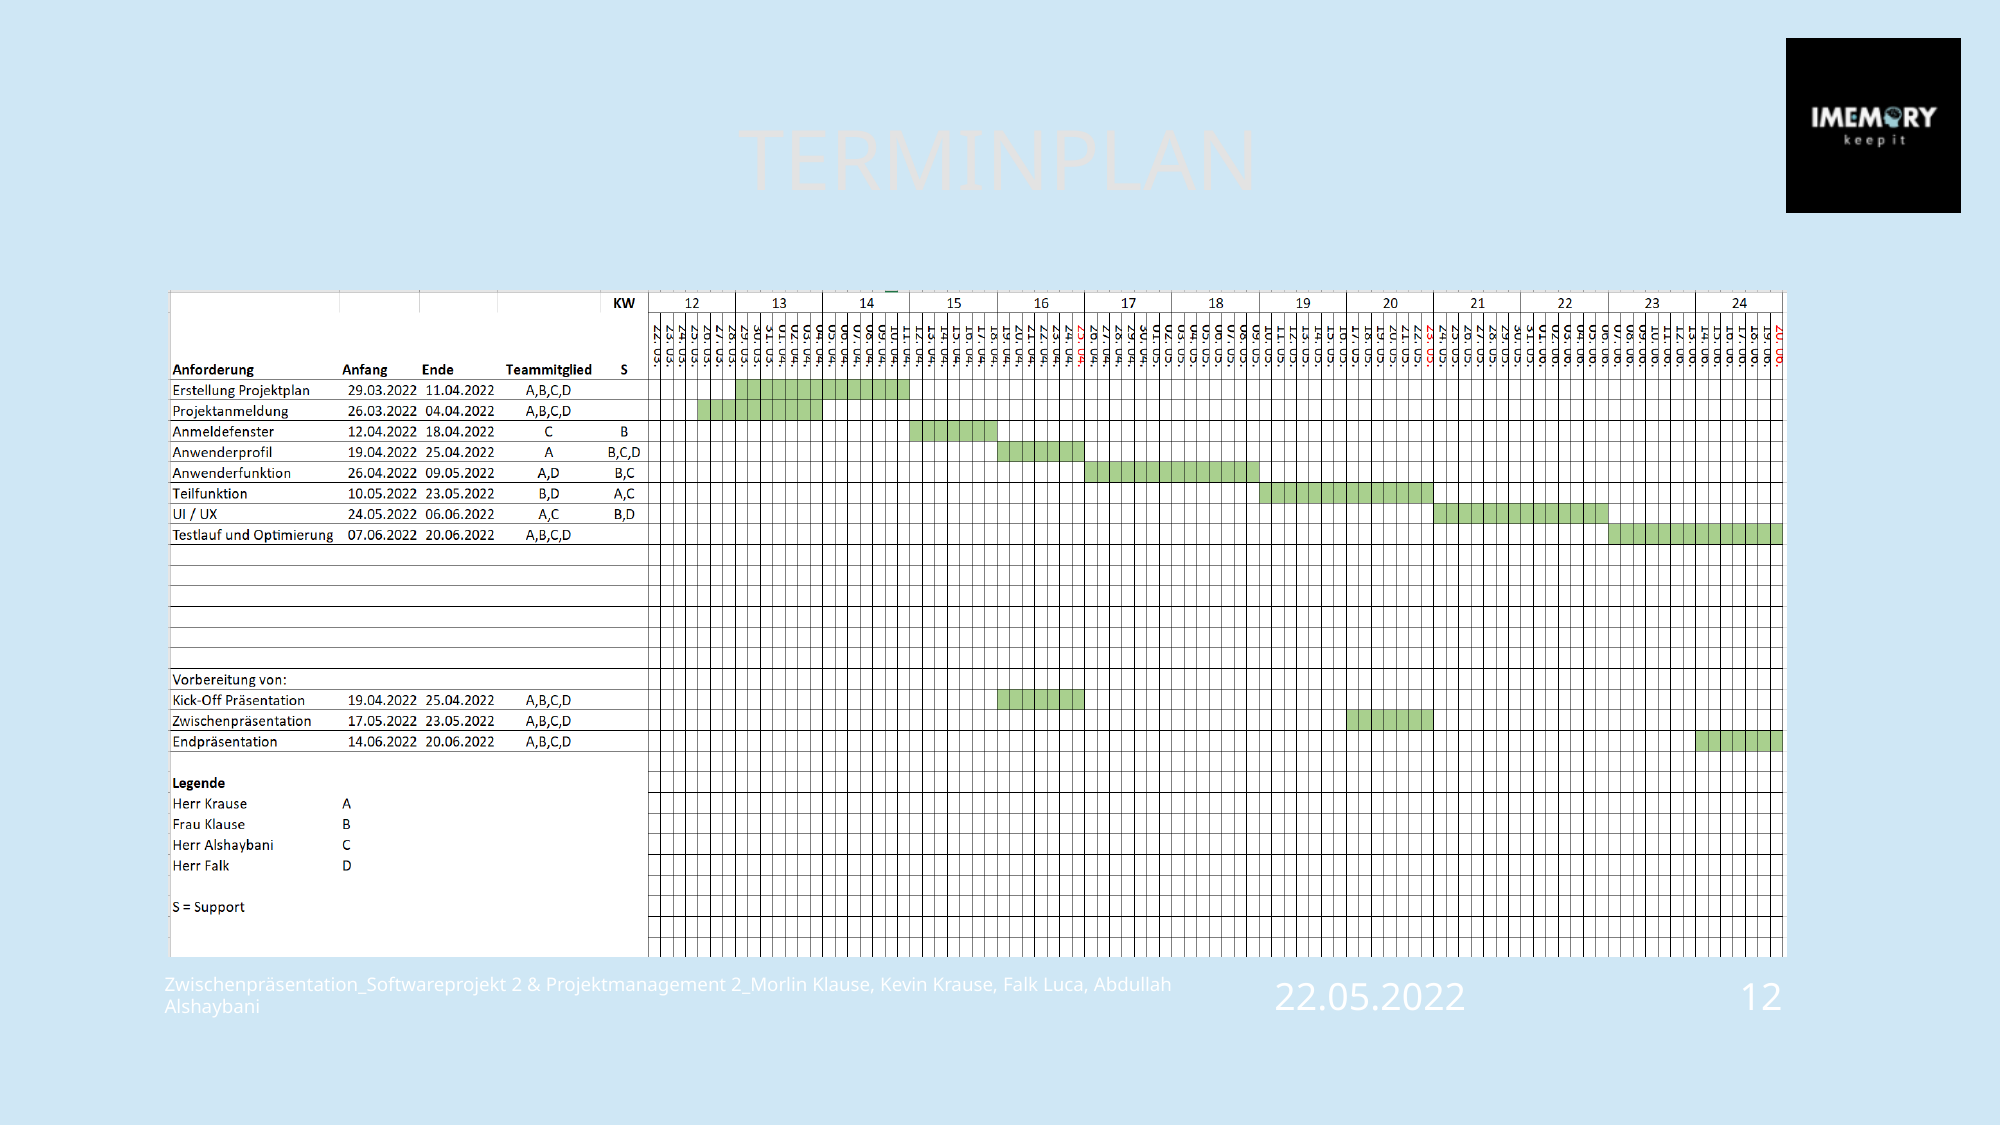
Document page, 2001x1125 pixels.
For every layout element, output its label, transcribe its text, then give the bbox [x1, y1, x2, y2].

picture [1786, 38, 1961, 213]
slide_number <Nummer> [1724, 965, 1849, 1025]
picture [168, 290, 1787, 957]
footer Zwischenpräsentation_Softwareprojekt 2 & Projektmanagement 2_Morlin Klause, Kevin Krause, Falk Luca, Abdullah Alshaybani [149, 965, 1245, 1025]
title TERMINPLAN [149, 99, 1849, 260]
slide_number 22.05.2022 [1259, 965, 1710, 1025]
